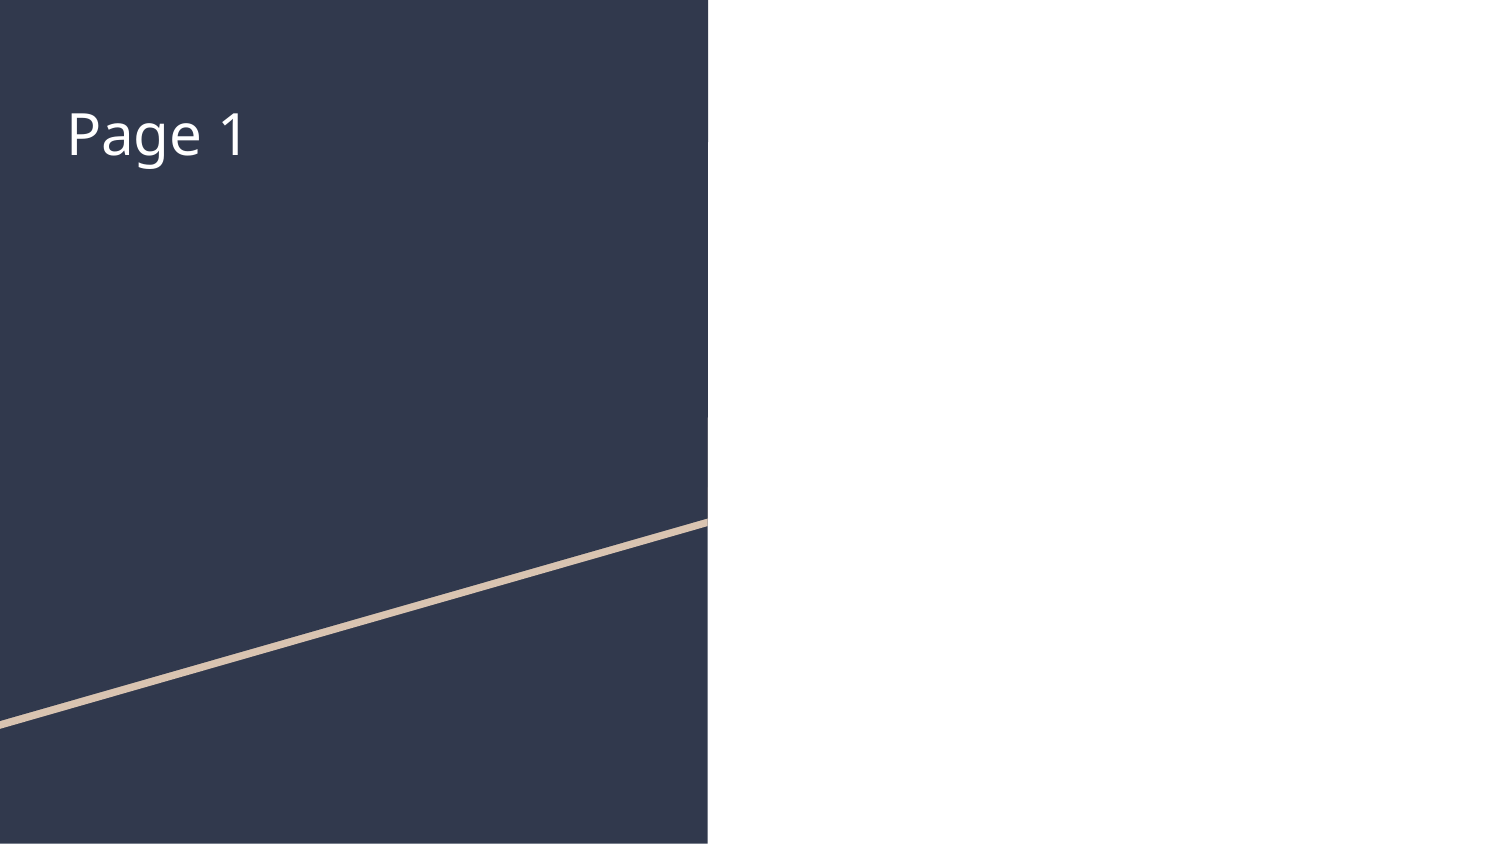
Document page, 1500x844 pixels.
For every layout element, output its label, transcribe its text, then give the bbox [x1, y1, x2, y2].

title Page 1 [51, 82, 660, 494]
